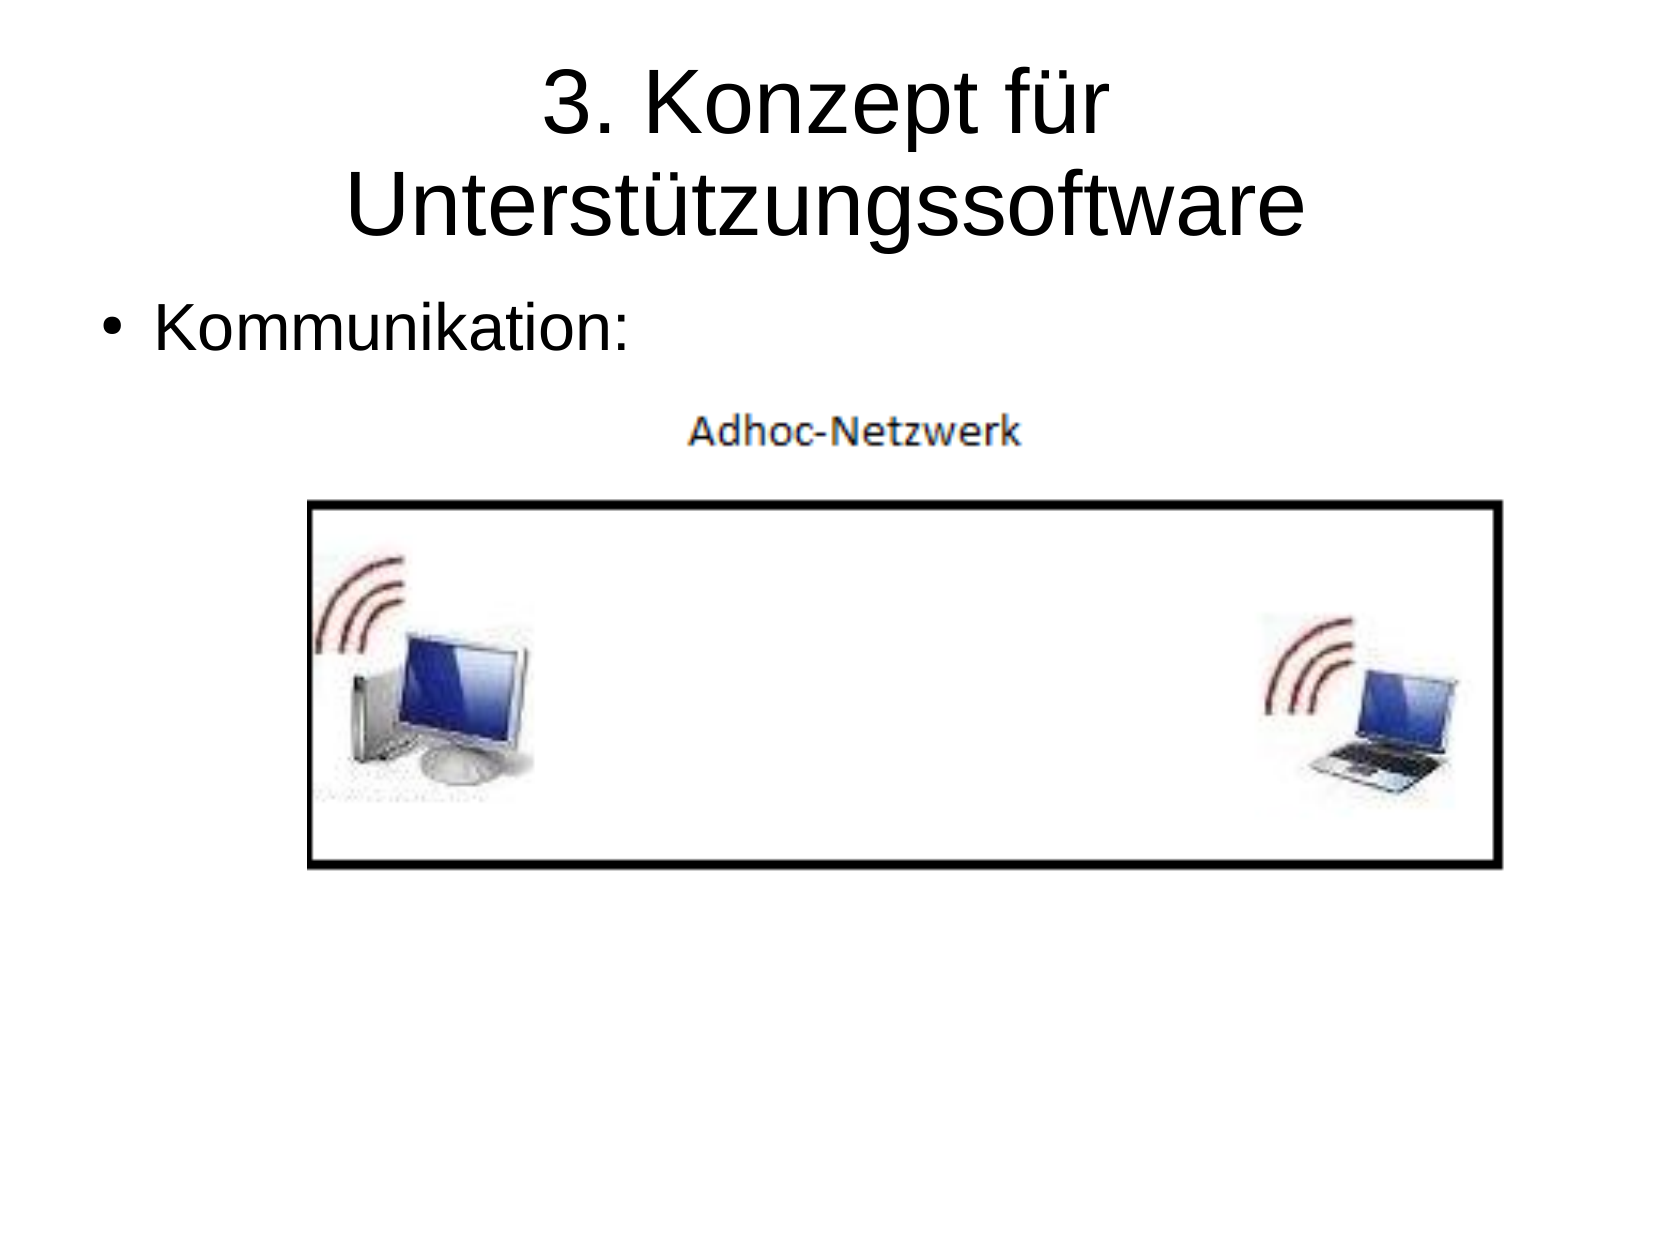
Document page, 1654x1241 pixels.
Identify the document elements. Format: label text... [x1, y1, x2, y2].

picture [307, 376, 1536, 922]
title 3. Konzept für Unterstützungssoftware [82, 49, 1571, 257]
list Kommunikation: [82, 290, 1571, 1010]
